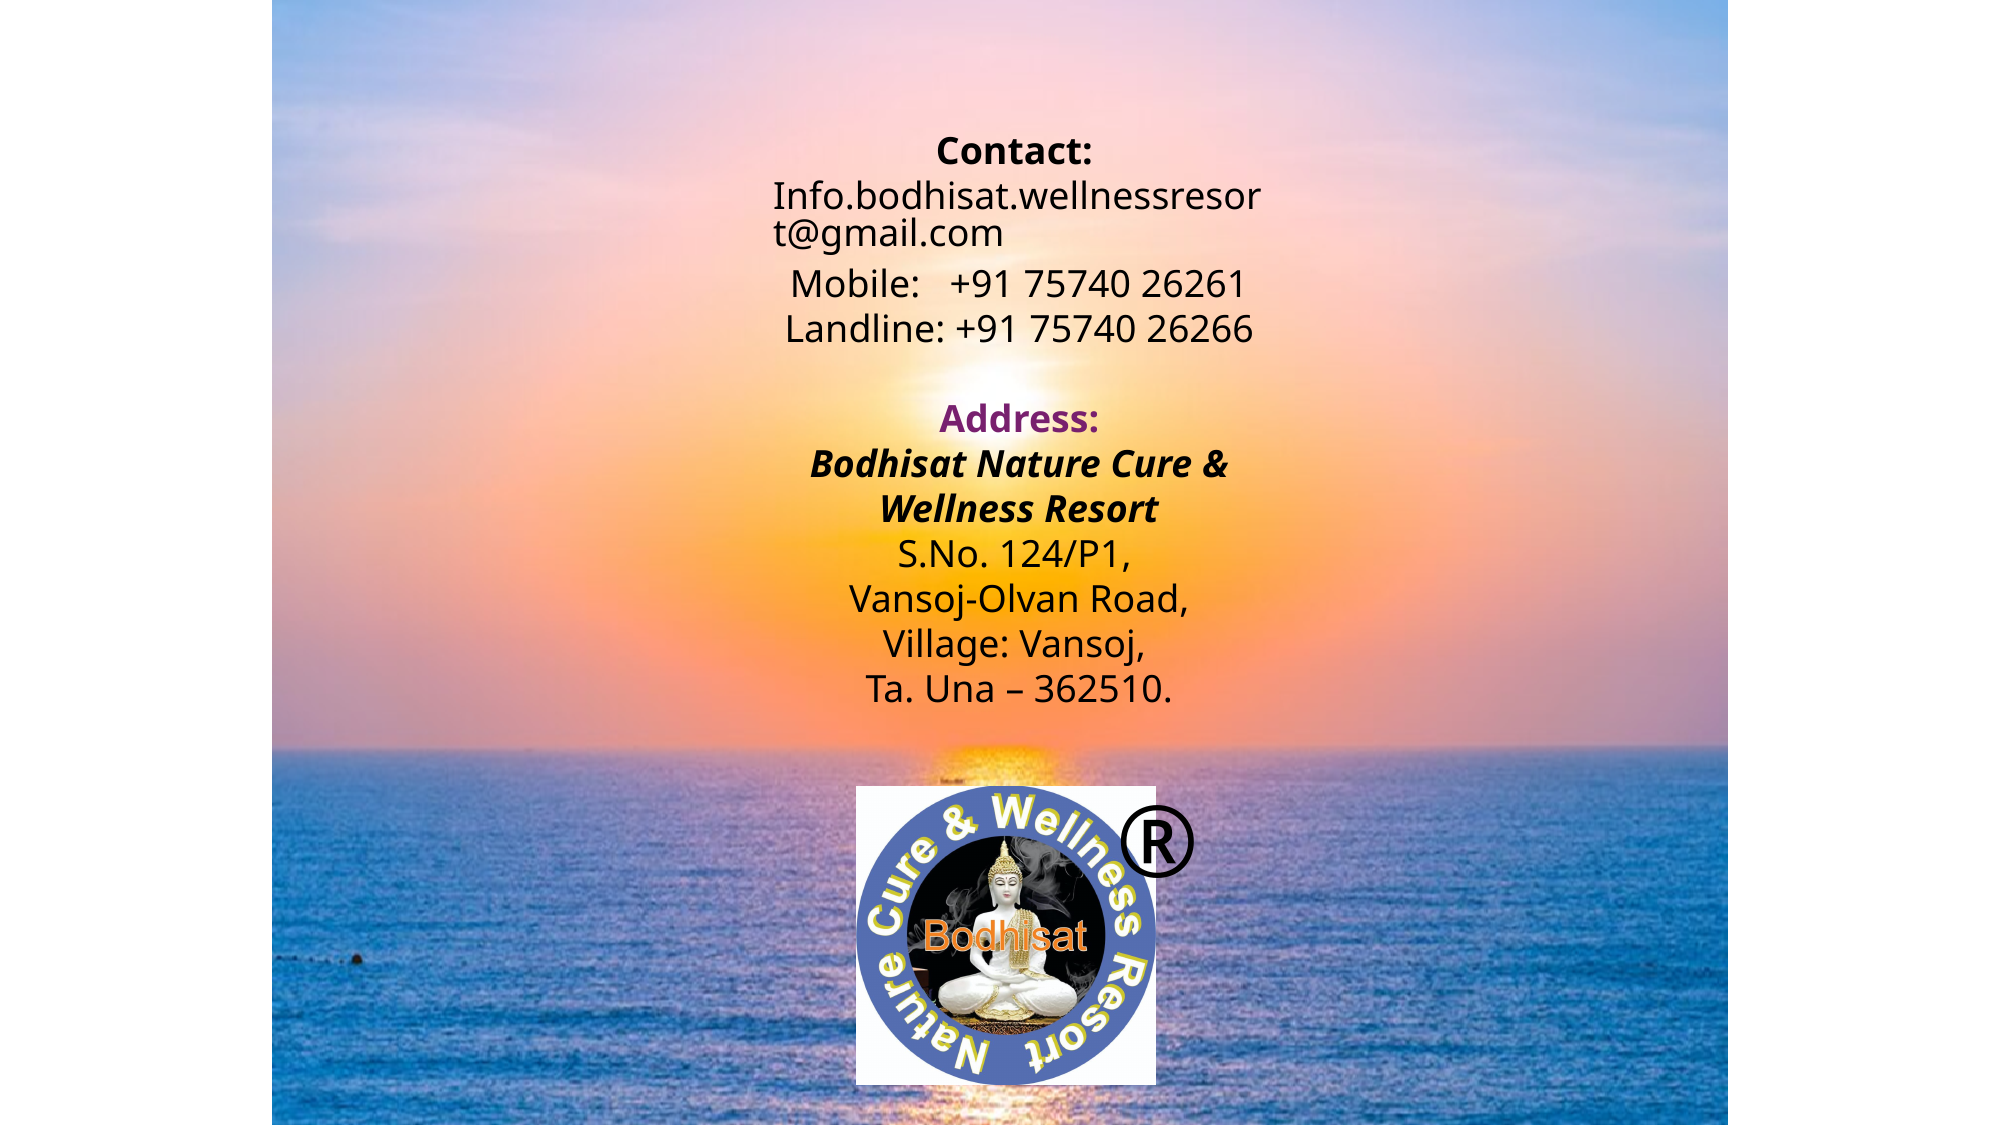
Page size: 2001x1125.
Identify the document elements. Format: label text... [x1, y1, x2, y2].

text_box Contact: Info.bodhisat.wellnessresort@gmail.com Mobile: +91 75740 26261 Landline: +91 75740 26266 Address: Bodhisat Nature Cure & Wellness Resort S.No. 124/P1, Vansoj-Olvan Road, Village: Vansoj, Ta. Una – 362510. [758, 74, 1281, 771]
text_box ® [1101, 770, 1168, 907]
picture [272, 0, 1728, 1125]
